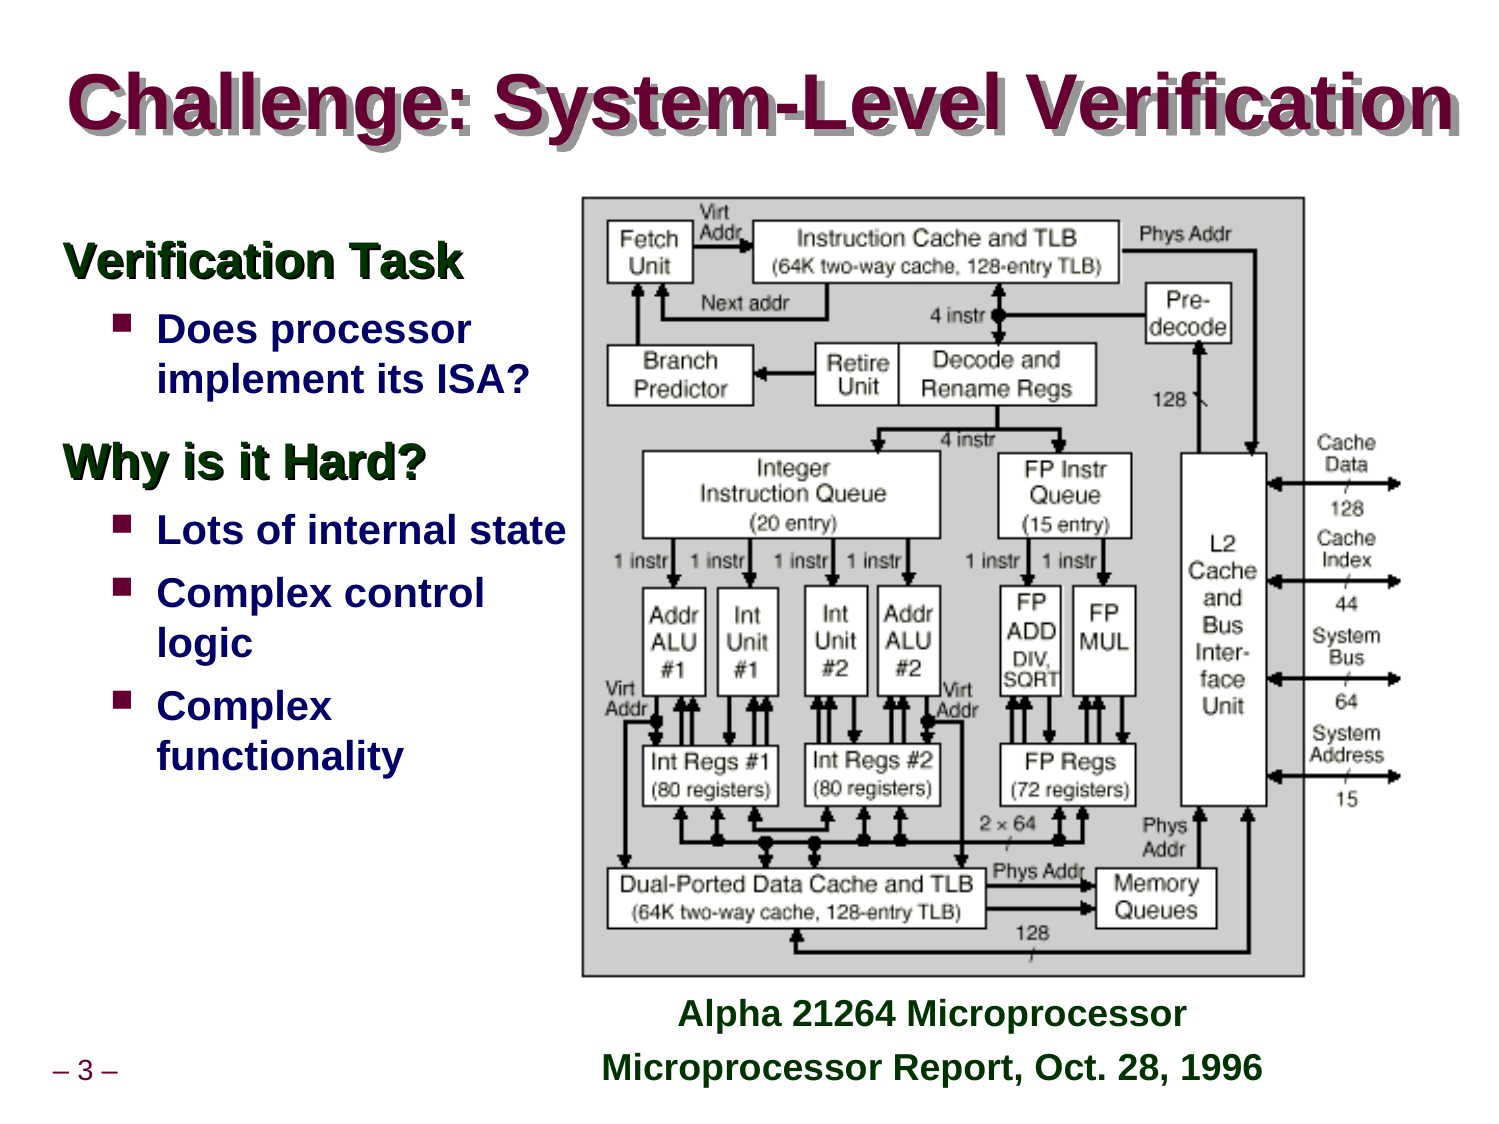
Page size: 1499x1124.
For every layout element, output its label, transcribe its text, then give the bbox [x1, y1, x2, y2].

title Challenge: System-Level Verification [66, 40, 1495, 169]
text_box Alpha 21264 Microprocessor Microprocessor Report, Oct. 28, 1996 [586, 986, 1279, 1096]
picture [574, 187, 1426, 984]
list Verification Task Does processor implement its ISA? Why is it Hard? Lots of internal state Complex control logic Complex functionality [47, 224, 587, 1056]
